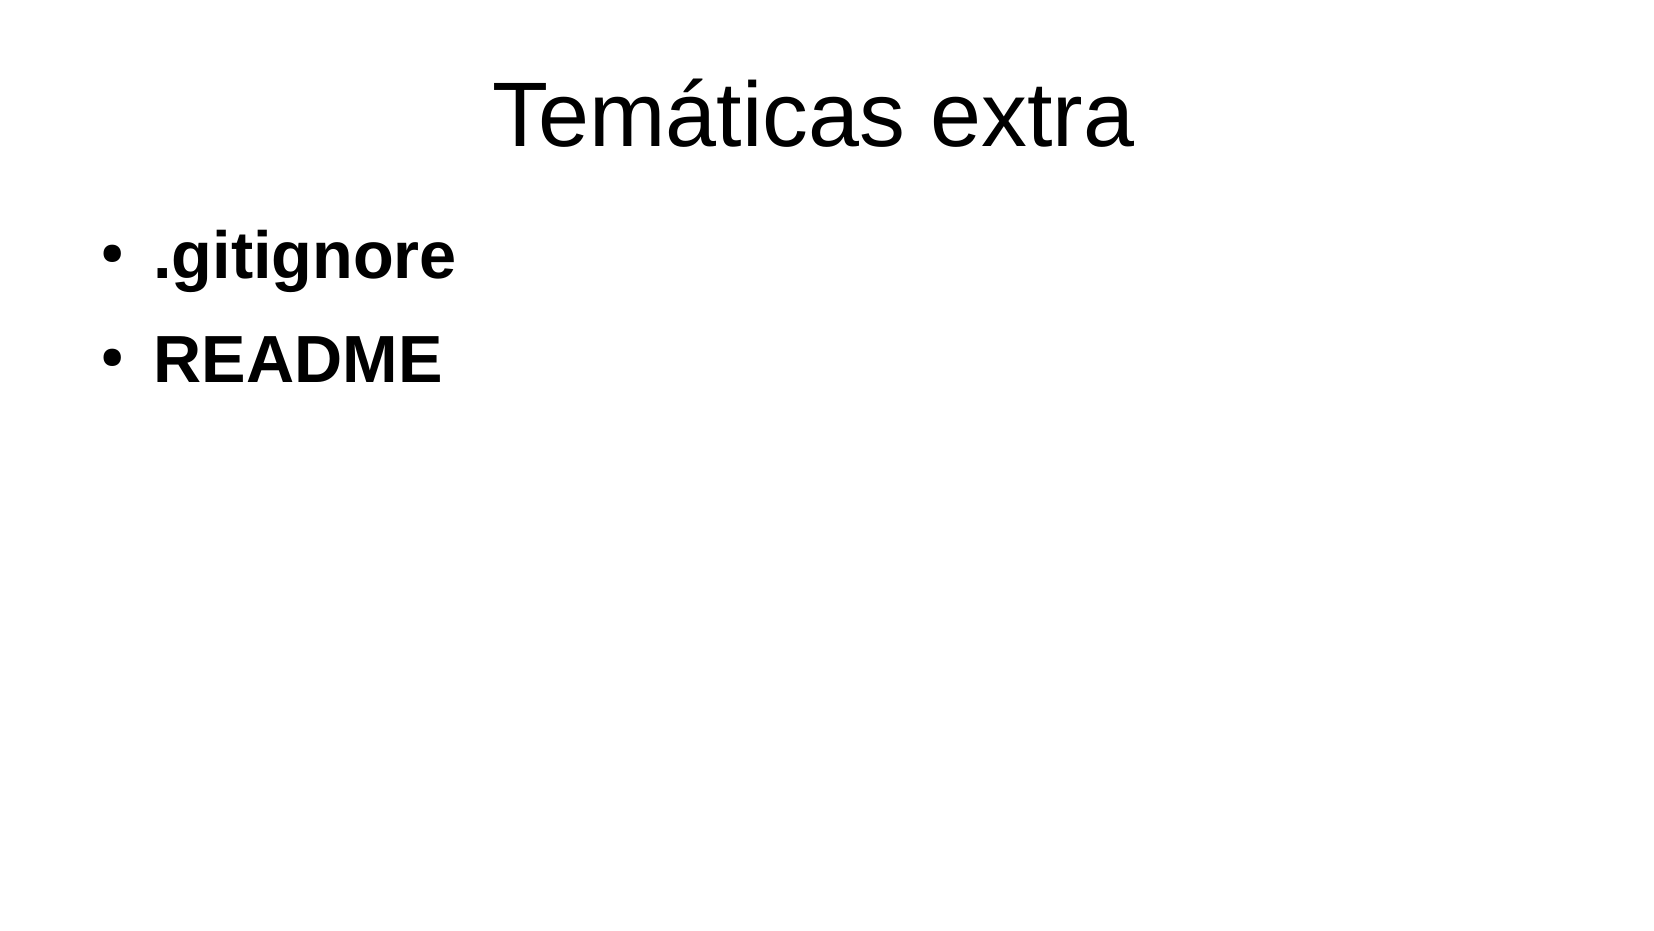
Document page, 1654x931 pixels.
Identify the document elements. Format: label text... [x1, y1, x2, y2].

title Temáticas extra [82, 37, 1571, 193]
list .gitignore README [82, 217, 1571, 758]
